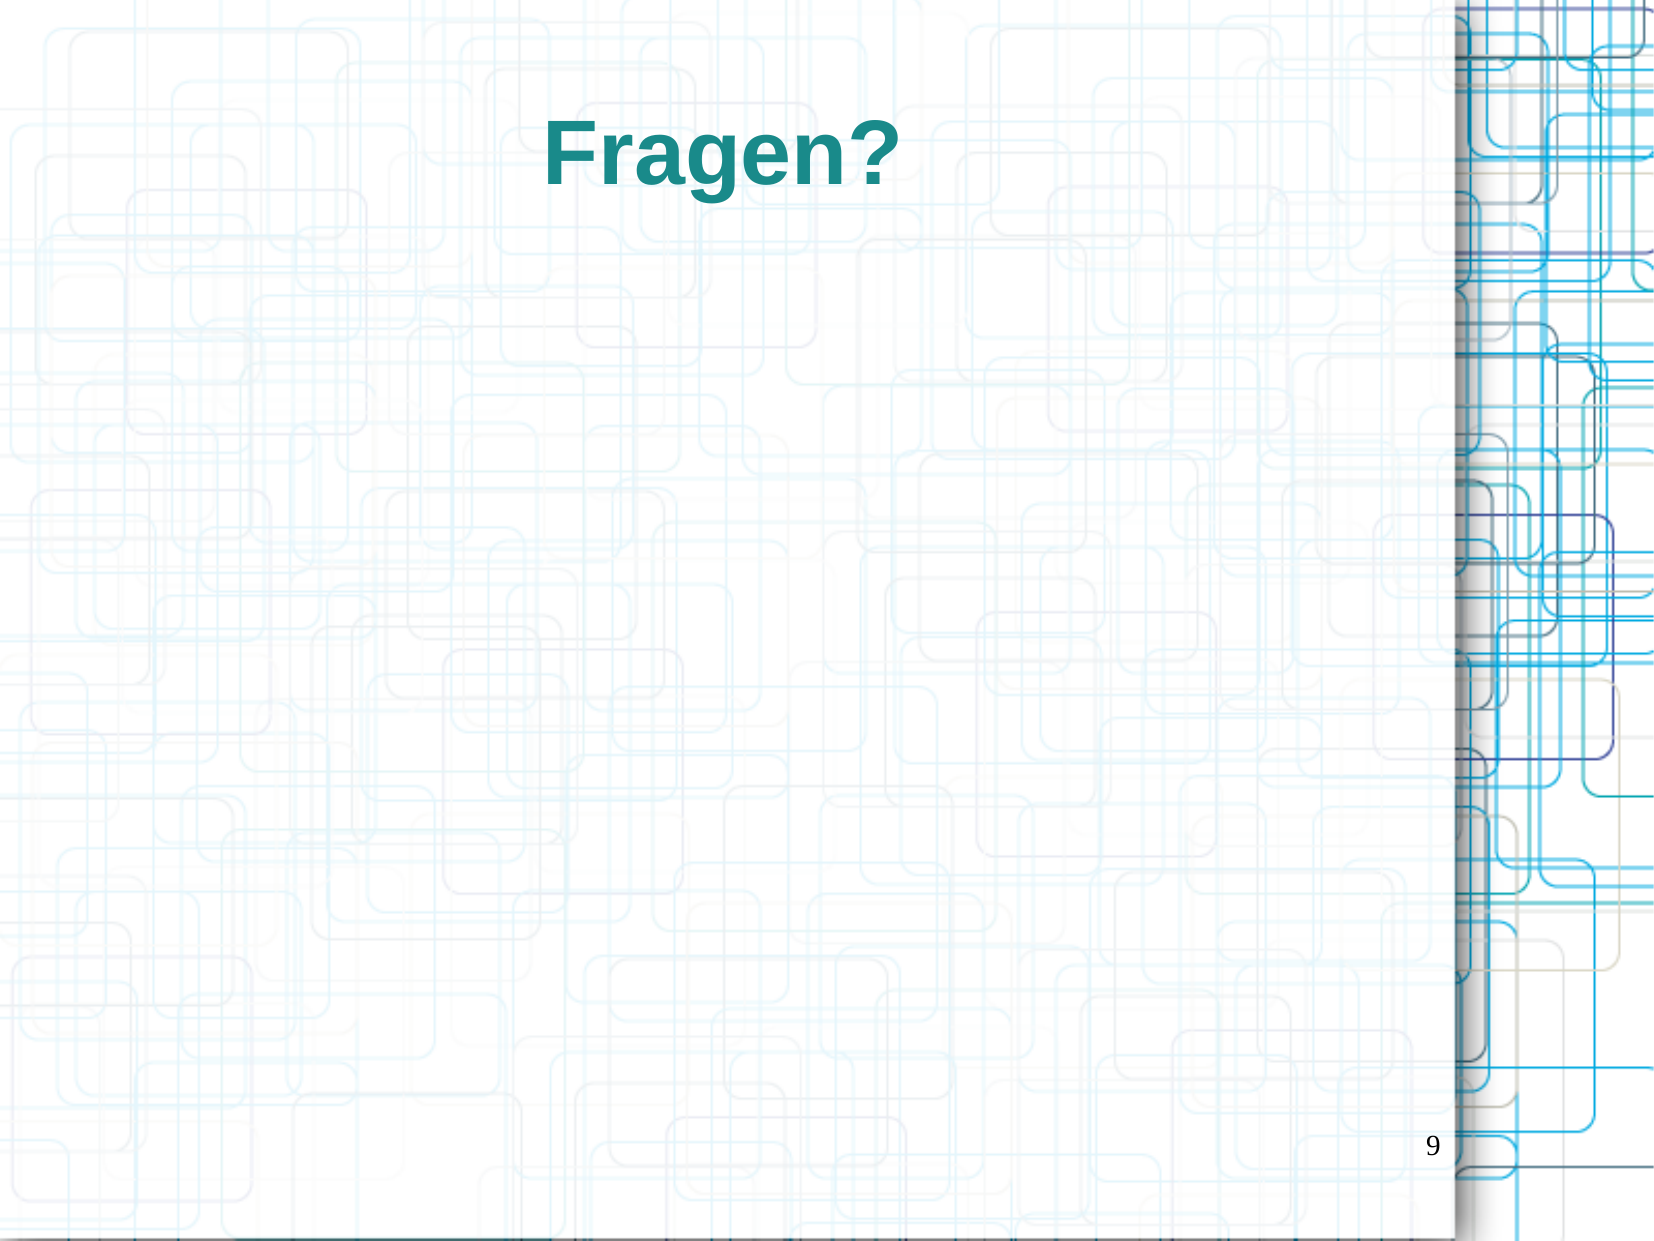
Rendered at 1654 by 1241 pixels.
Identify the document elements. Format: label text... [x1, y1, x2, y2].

picture [0, 0, 1654, 1241]
title Fragen? [59, 49, 1418, 257]
